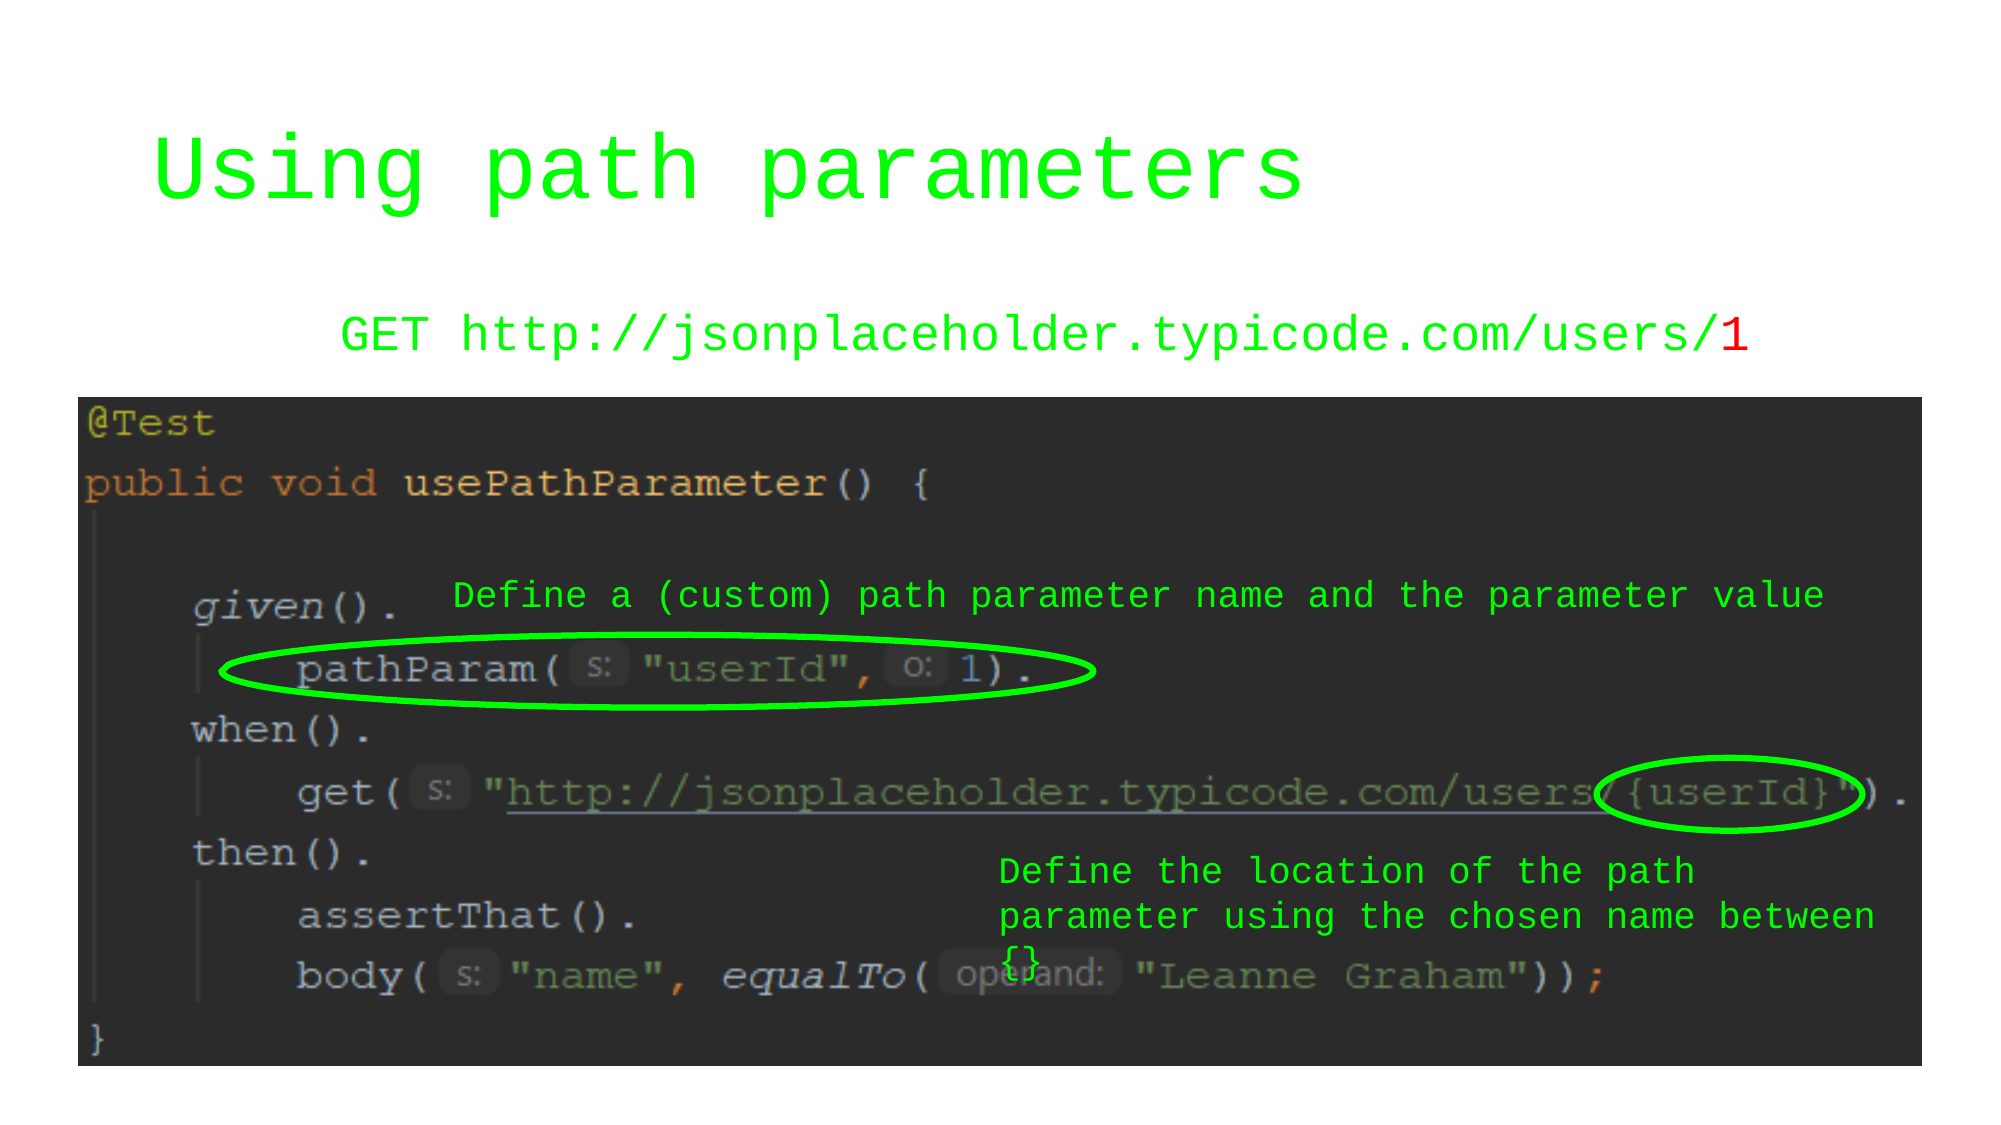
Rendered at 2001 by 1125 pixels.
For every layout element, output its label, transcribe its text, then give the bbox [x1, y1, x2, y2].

text_box Define a (custom) path parameter name and the parameter value [437, 562, 1922, 624]
picture [78, 397, 1922, 1066]
text_box Define the location of the path parameter using the chosen name between {} [983, 838, 1933, 945]
list GET http://jsonplaceholder.typicode.com/users/1 [137, 299, 1980, 1014]
title Using path parameters [137, 59, 1938, 278]
